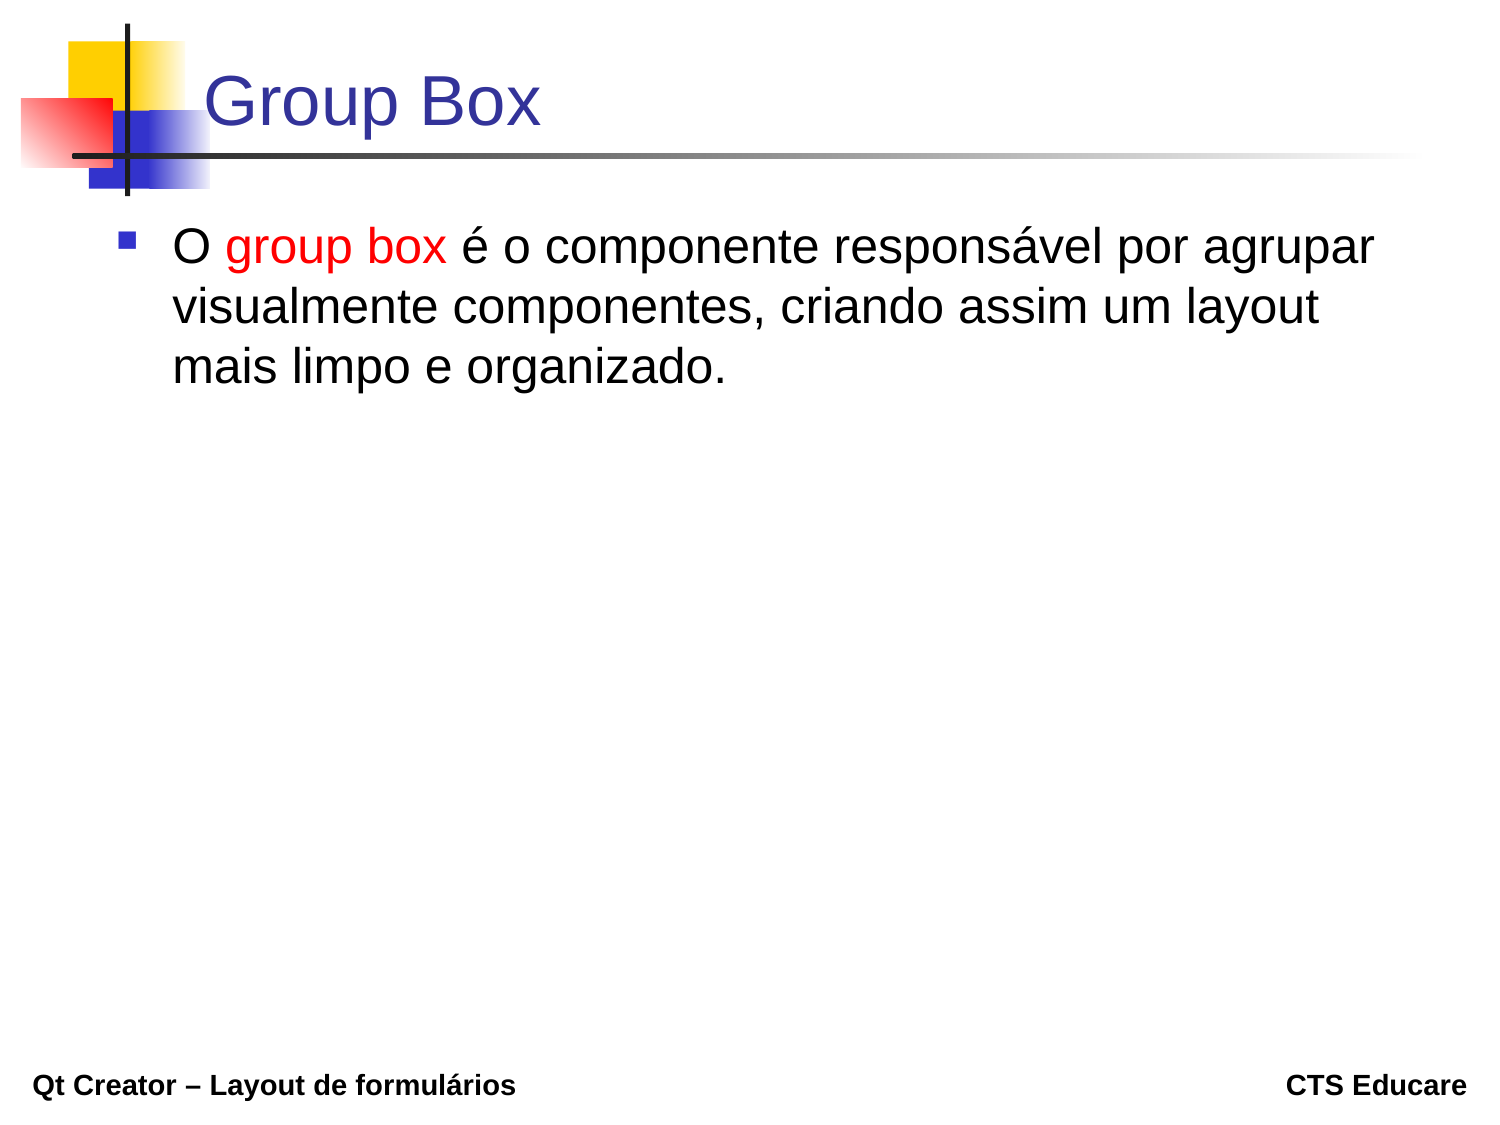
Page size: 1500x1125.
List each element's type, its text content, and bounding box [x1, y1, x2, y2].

list O group box é o componente responsável por agrupar visualmente componentes, criando assim um layout mais limpo e organizado. [100, 206, 1447, 1024]
title Group Box [188, 46, 1468, 149]
